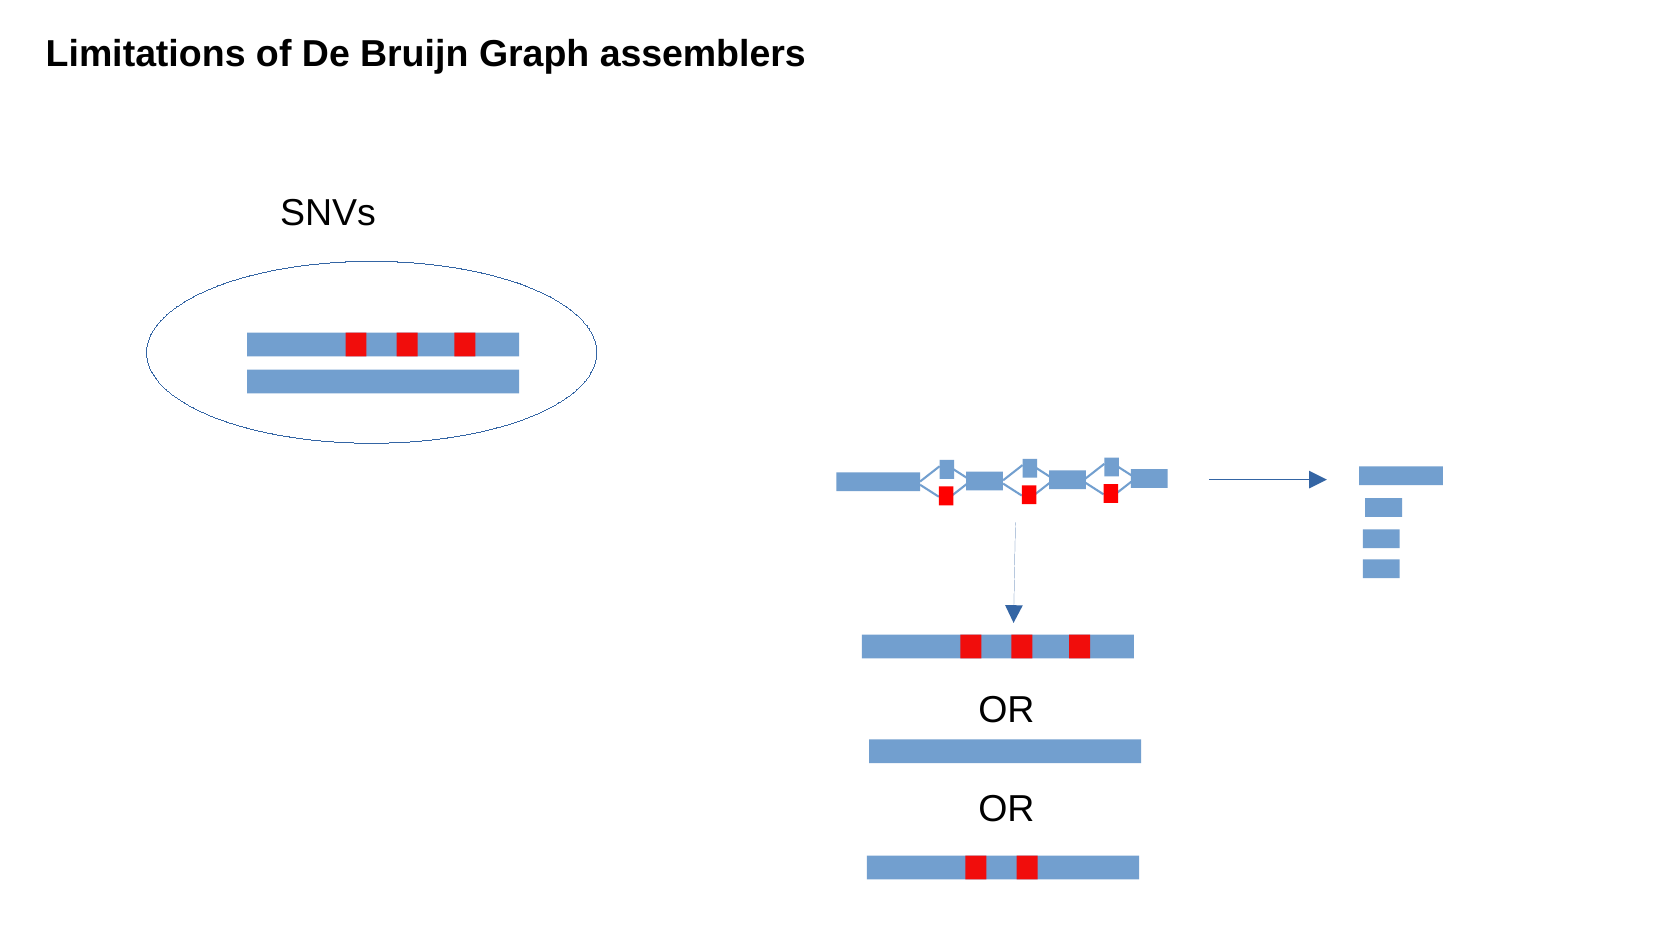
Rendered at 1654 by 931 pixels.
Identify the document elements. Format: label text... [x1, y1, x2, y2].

text_box [861, 634, 1134, 659]
text_box [1365, 498, 1403, 517]
text_box SNVs [265, 183, 689, 241]
text_box [1066, 739, 1142, 764]
text_box [938, 486, 954, 506]
text_box OR [963, 681, 1066, 780]
text_box [869, 739, 963, 764]
text_box [836, 472, 921, 492]
text_box [1021, 485, 1037, 505]
text_box [1362, 559, 1400, 579]
text_box [966, 471, 1003, 491]
text_box [1104, 457, 1119, 477]
text_box [939, 459, 955, 479]
text_box Limitations of De Bruijn Graph assemblers [30, 25, 1108, 133]
text_box [866, 855, 1140, 880]
text_box [1359, 466, 1443, 486]
text_box [1130, 469, 1168, 488]
text_box OR [963, 780, 1066, 855]
text_box [1022, 458, 1038, 478]
text_box [247, 369, 520, 394]
text_box [1049, 470, 1086, 490]
text_box [1362, 529, 1400, 549]
text_box [247, 332, 520, 357]
text_box [1103, 484, 1119, 503]
